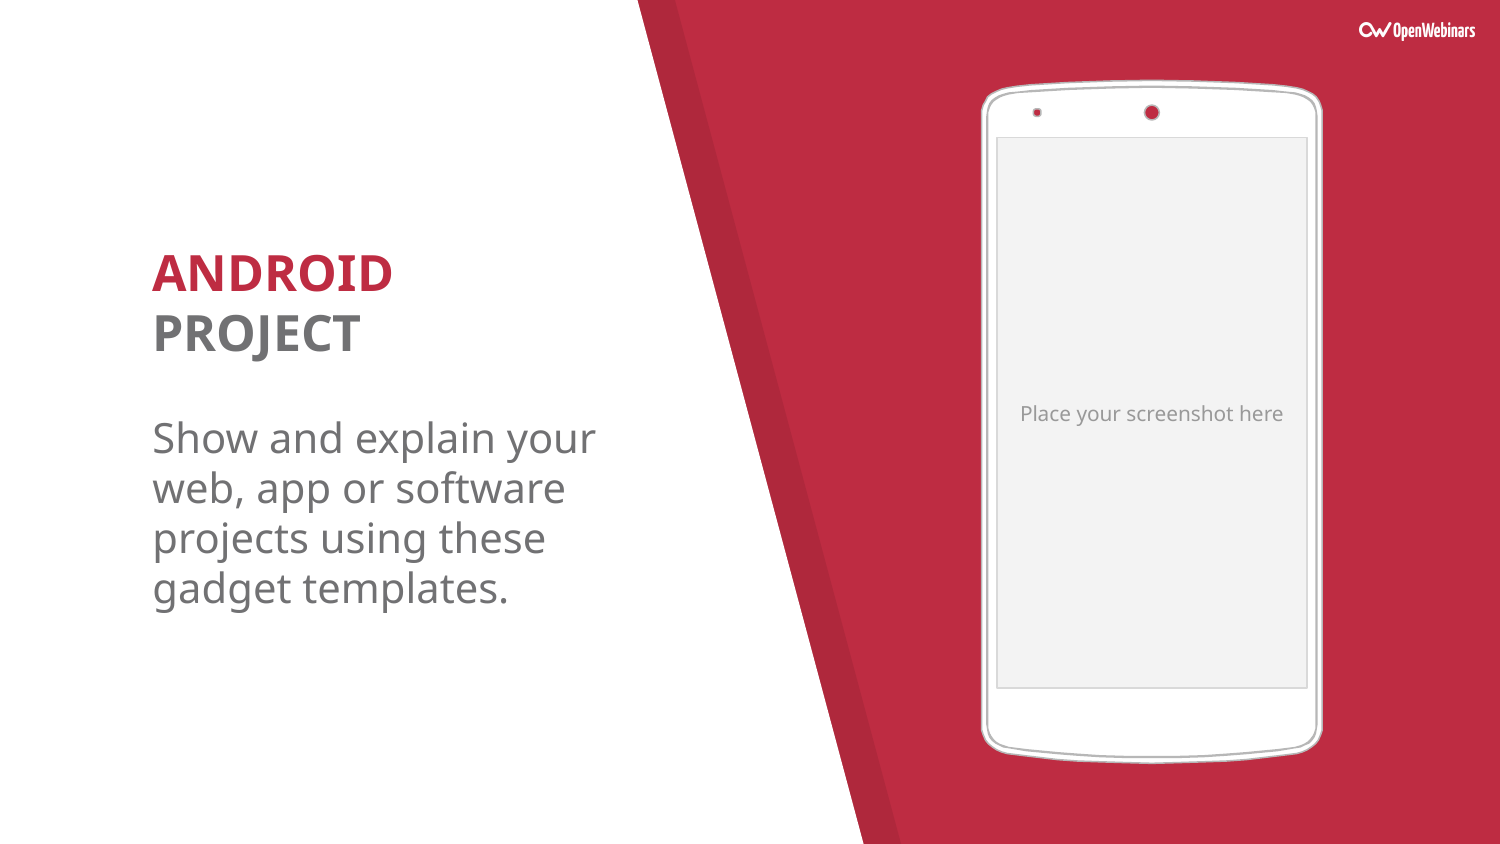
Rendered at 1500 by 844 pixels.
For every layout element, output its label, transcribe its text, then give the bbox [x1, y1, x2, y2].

picture [1359, 22, 1475, 41]
list Show and explain your web, app or software projects using these gadget templates. [137, 396, 654, 767]
text_box [981, 80, 1323, 764]
title ANDROID PROJECT [137, 296, 654, 377]
text_box Place your screenshot here [997, 137, 1307, 689]
